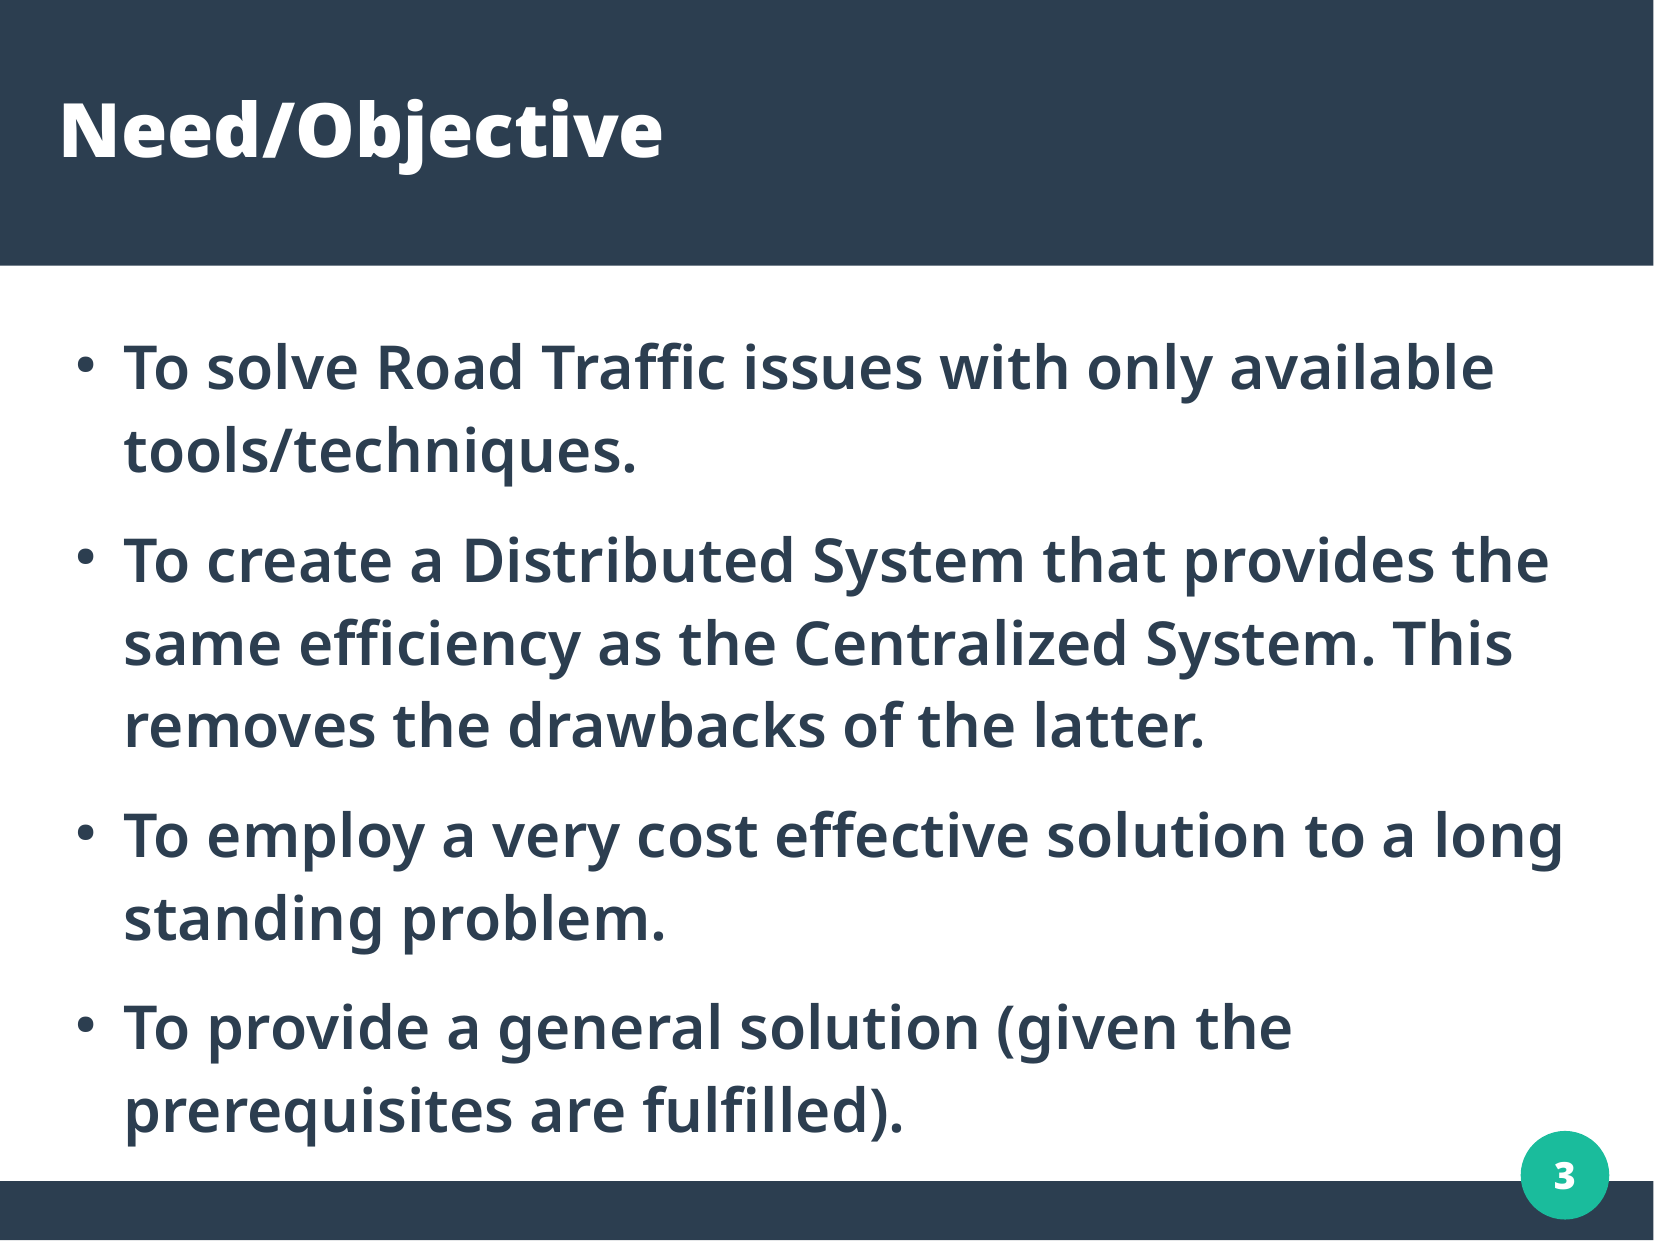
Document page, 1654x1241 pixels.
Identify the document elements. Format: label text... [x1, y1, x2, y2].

list To solve Road Traffic issues with only available tools/techniques. To create a Distributed System that provides the same efficiency as the Centralized System. This removes the drawbacks of the latter. To employ a very cost effective solution to a long standing problem. To provide a general solution (given the prerequisites are fulfilled). [59, 324, 1595, 1152]
title Need/Objective [59, 49, 1595, 207]
